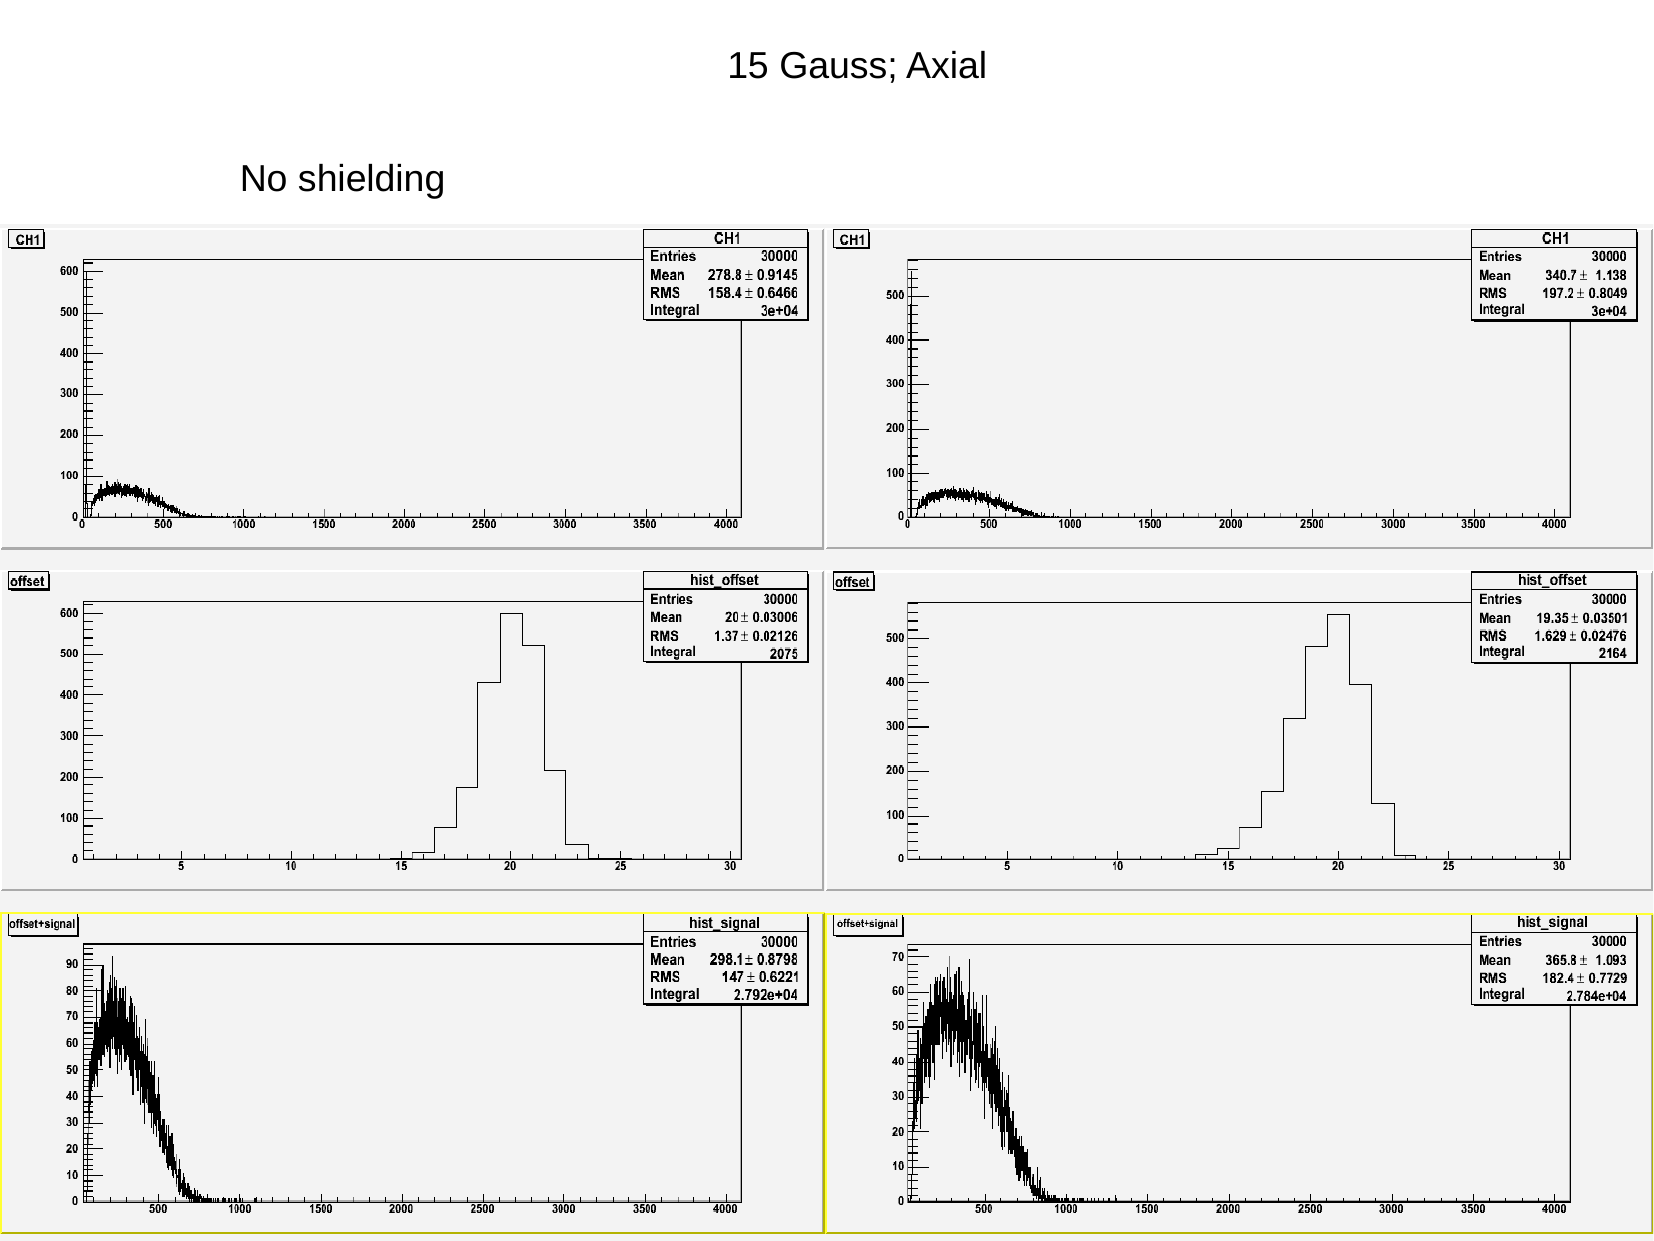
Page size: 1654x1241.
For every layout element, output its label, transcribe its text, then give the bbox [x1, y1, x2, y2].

text_box No shielding [225, 150, 563, 207]
picture [0, 224, 1654, 1241]
text_box 15 Gauss; Axial [712, 37, 1051, 95]
